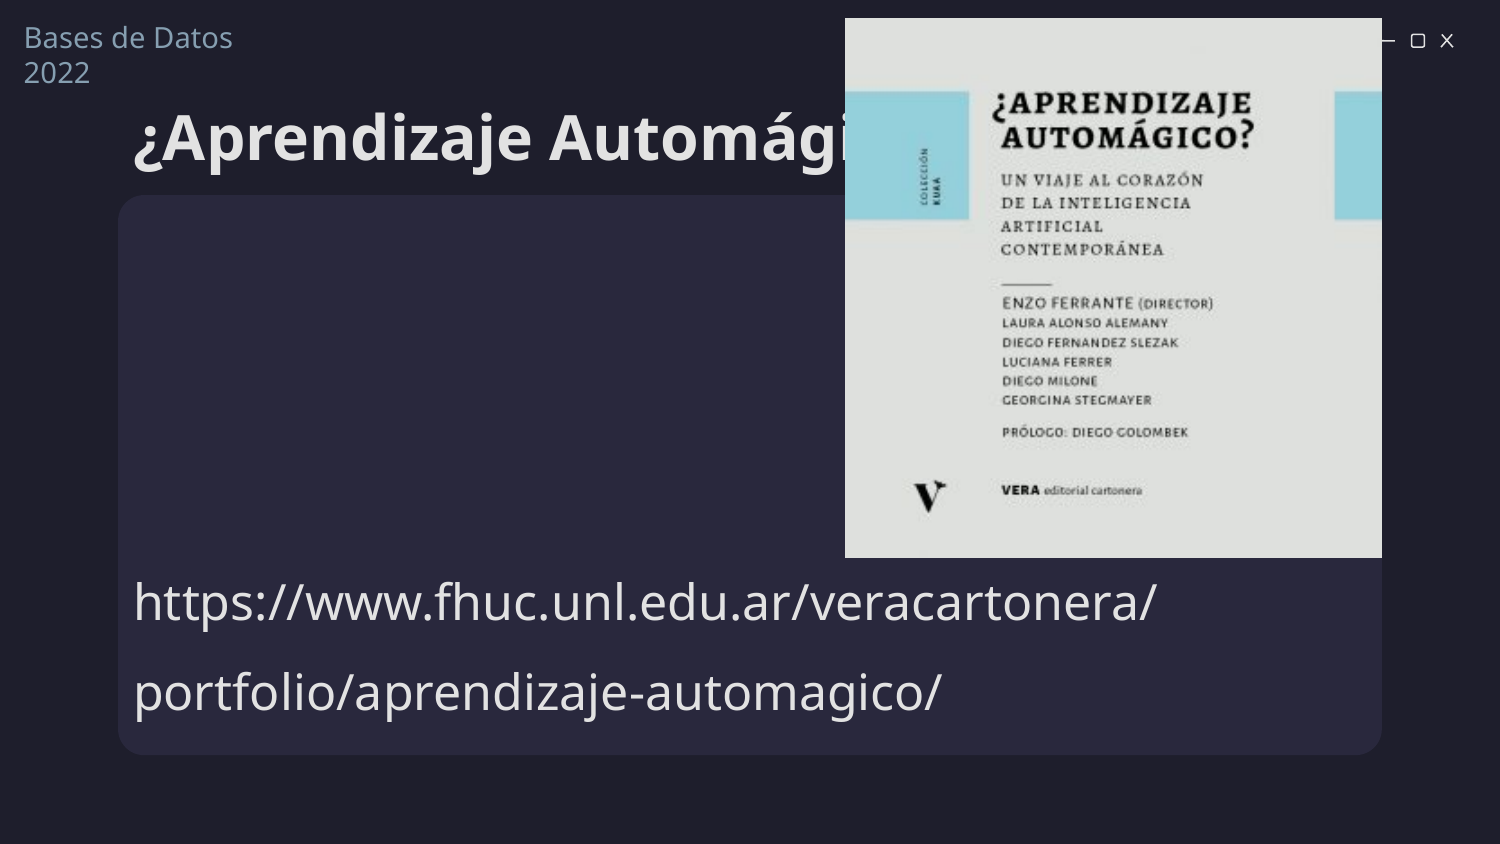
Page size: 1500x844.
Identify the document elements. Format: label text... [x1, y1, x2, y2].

list https://www.fhuc.unl.edu.ar/veracartonera/portfolio/aprendizaje-automagico/ [118, 195, 1382, 750]
title ¿Aprendizaje Automágico? [118, 88, 845, 183]
picture [845, 18, 1382, 558]
